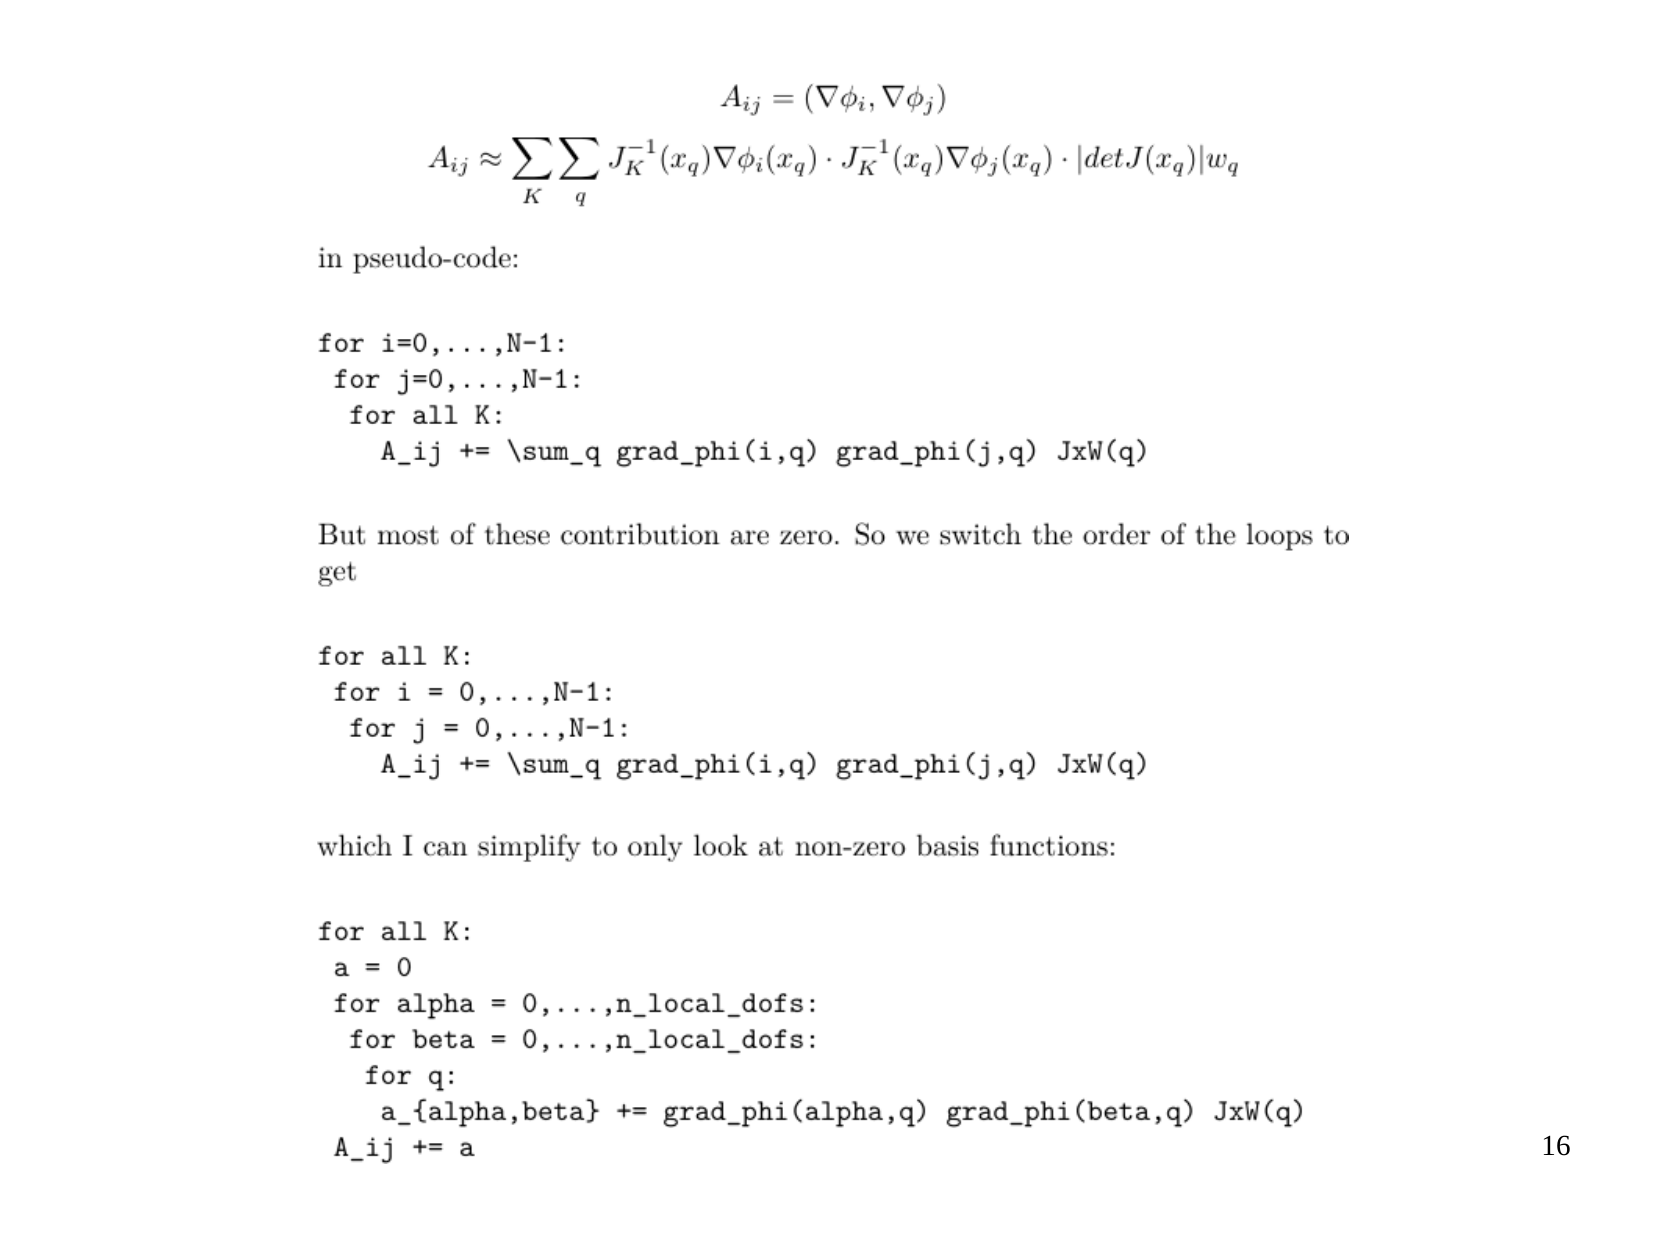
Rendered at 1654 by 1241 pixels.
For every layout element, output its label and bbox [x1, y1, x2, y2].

picture [317, 83, 1349, 1164]
